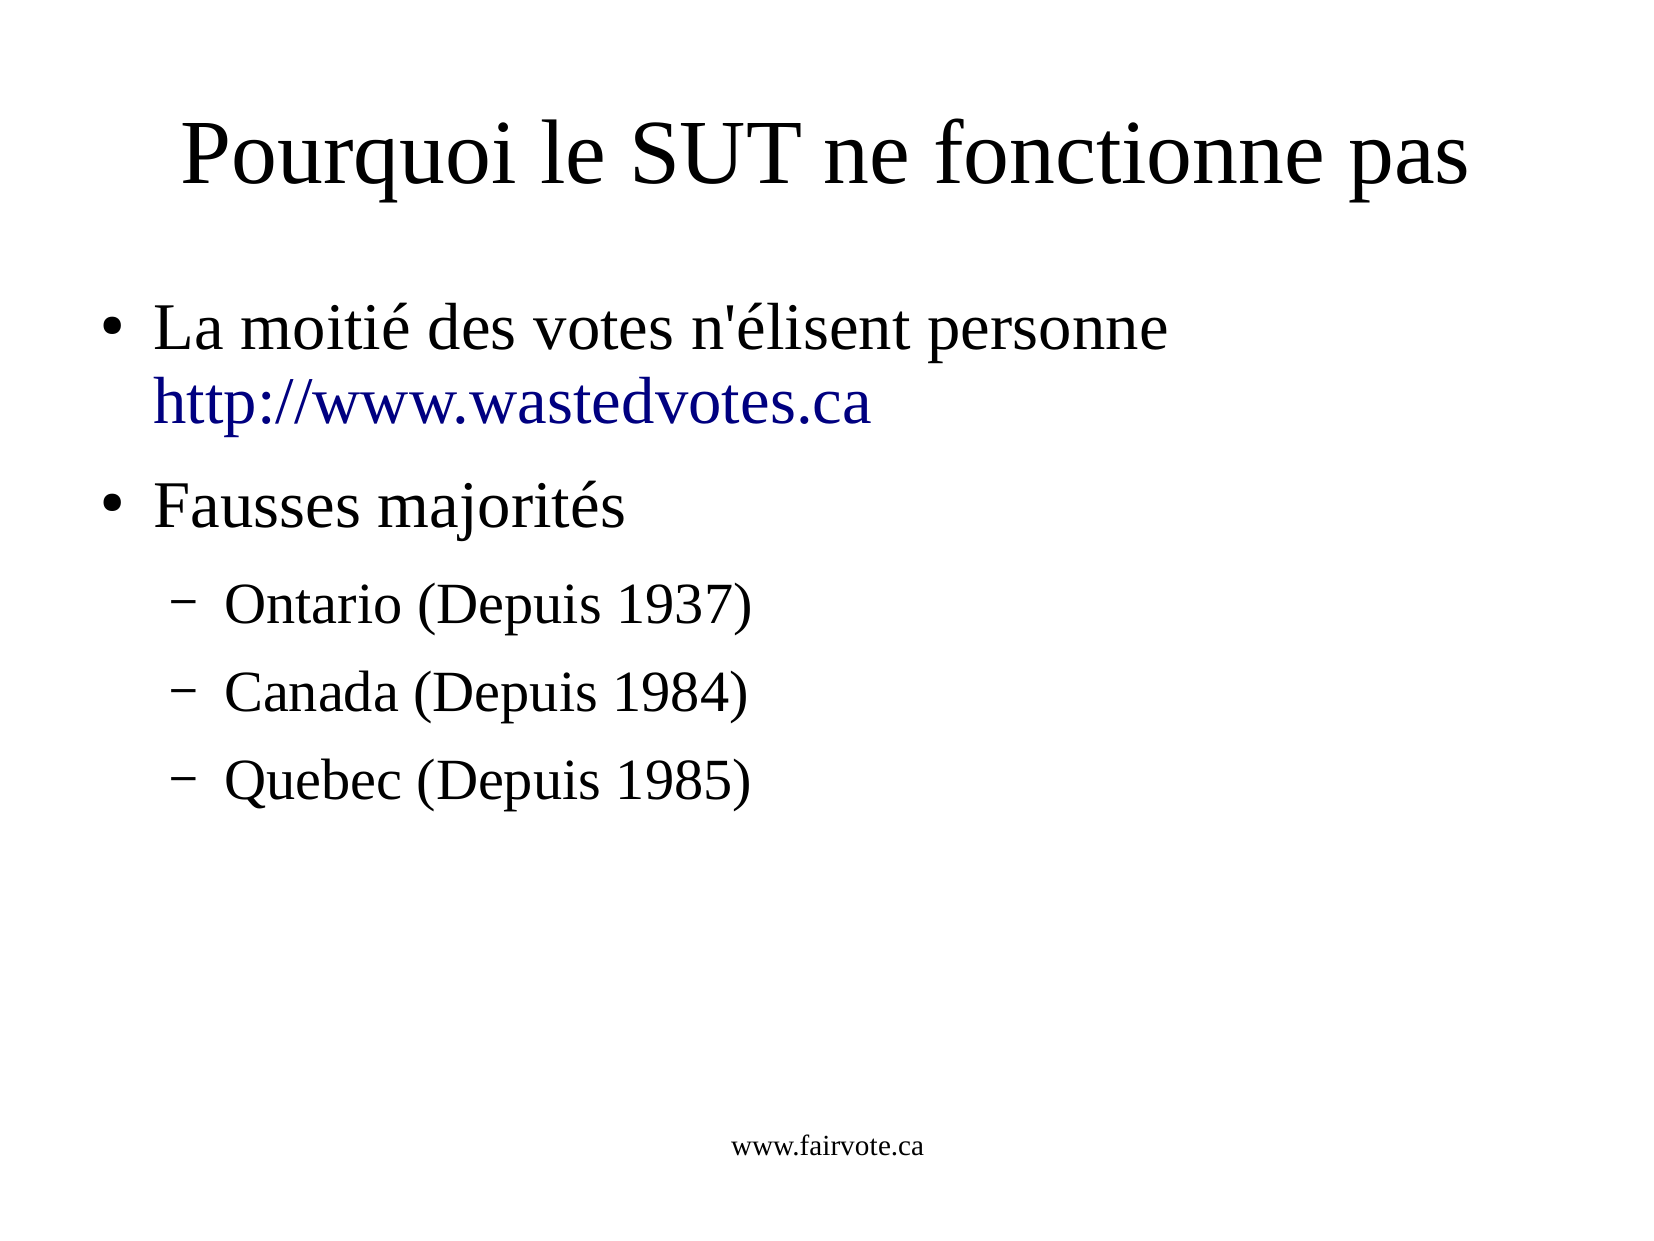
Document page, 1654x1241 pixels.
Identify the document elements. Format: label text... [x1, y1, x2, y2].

title Pourquoi le SUT ne fonctionne pas [82, 56, 1571, 250]
list La moitié des votes n'élisent personne http://www.wastedvotes.ca Fausses majorités Ontario (Depuis 1937) Canada (Depuis 1984) Quebec (Depuis 1985) [82, 290, 1538, 1109]
